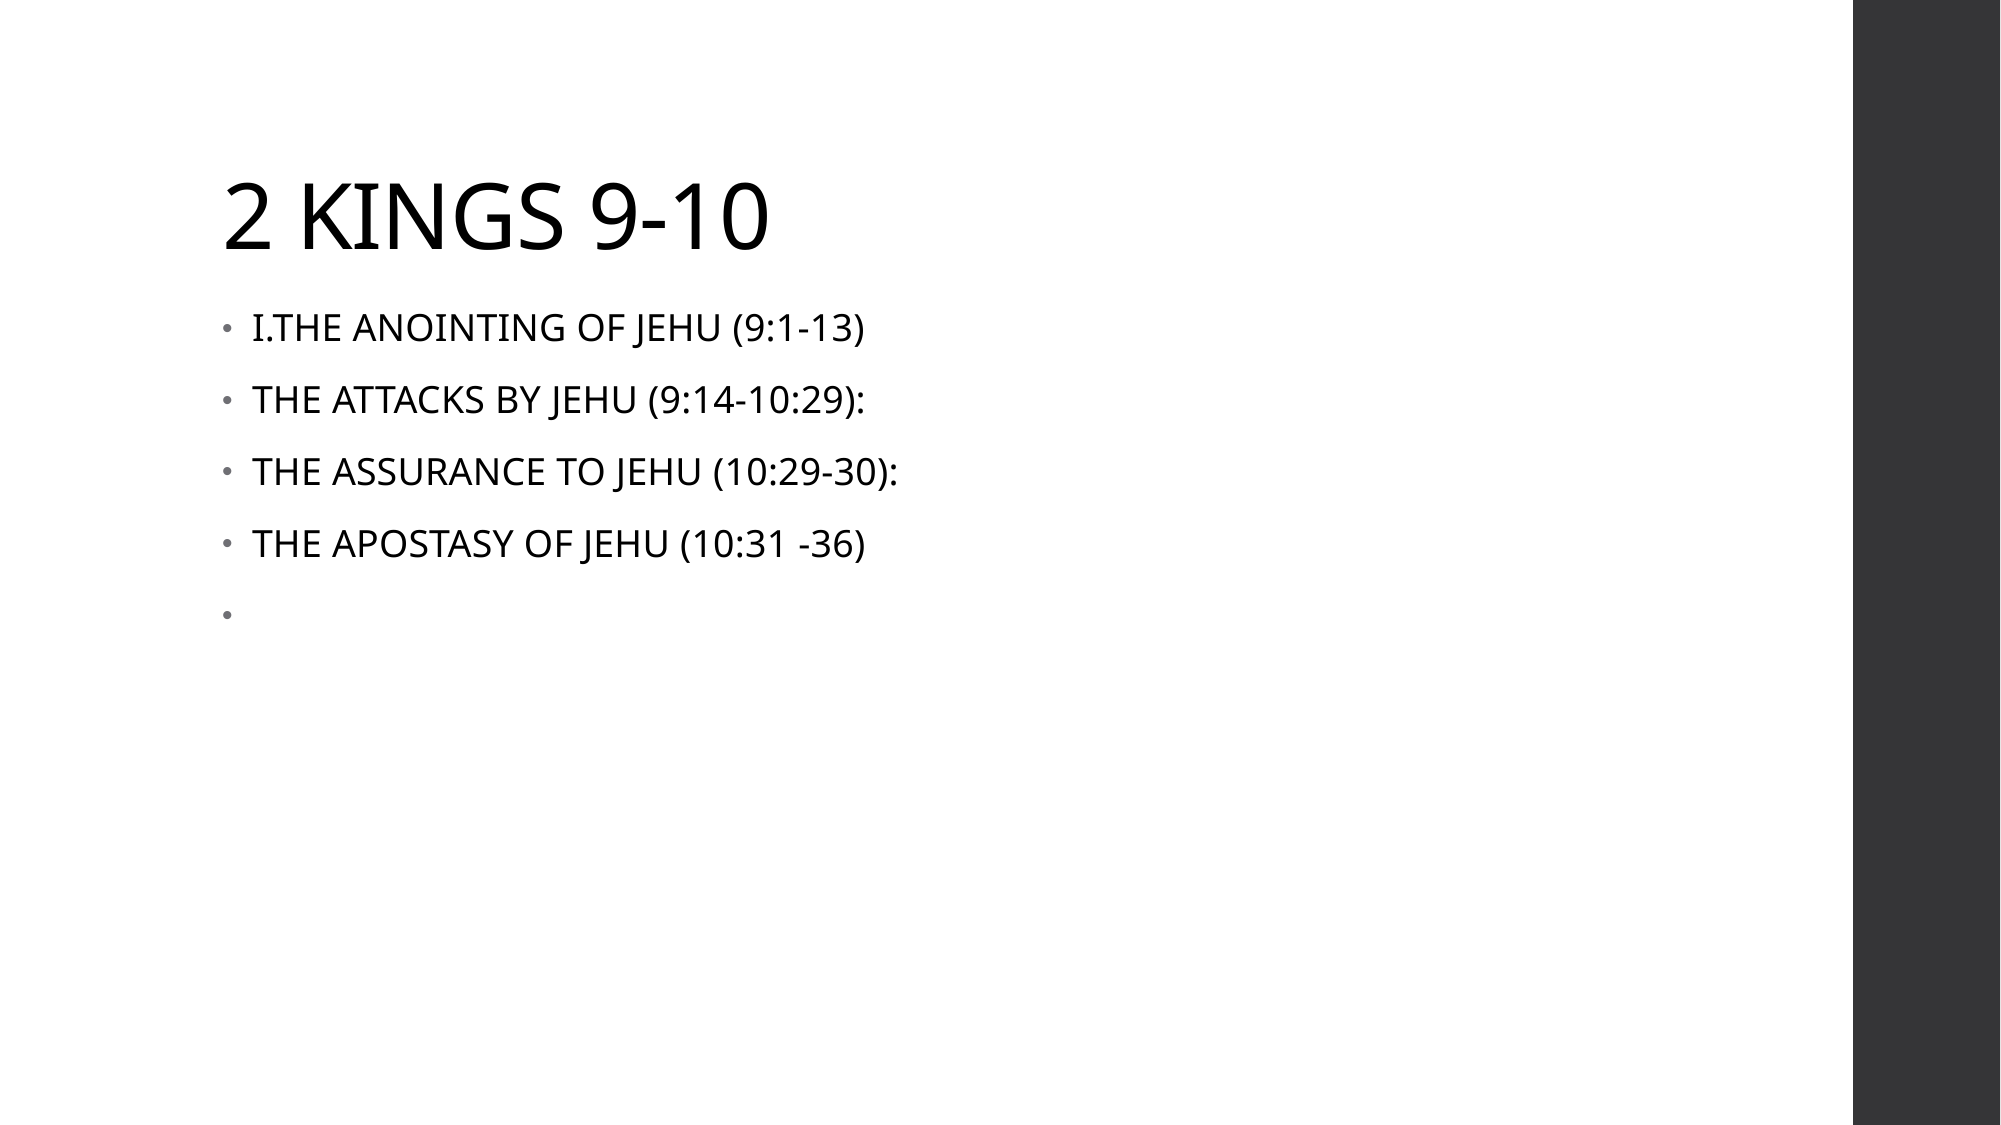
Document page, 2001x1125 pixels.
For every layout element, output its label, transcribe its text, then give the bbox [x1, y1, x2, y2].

list I.THE ANOINTING OF JEHU (9:1-13) THE ATTACKS BY JEHU (9:14-10:29): THE ASSURANCE TO JEHU (10:29-30): THE APOSTASY OF JEHU (10:31 -36) [206, 299, 1617, 1014]
title 2 KINGS 9-10 [206, 60, 1797, 278]
